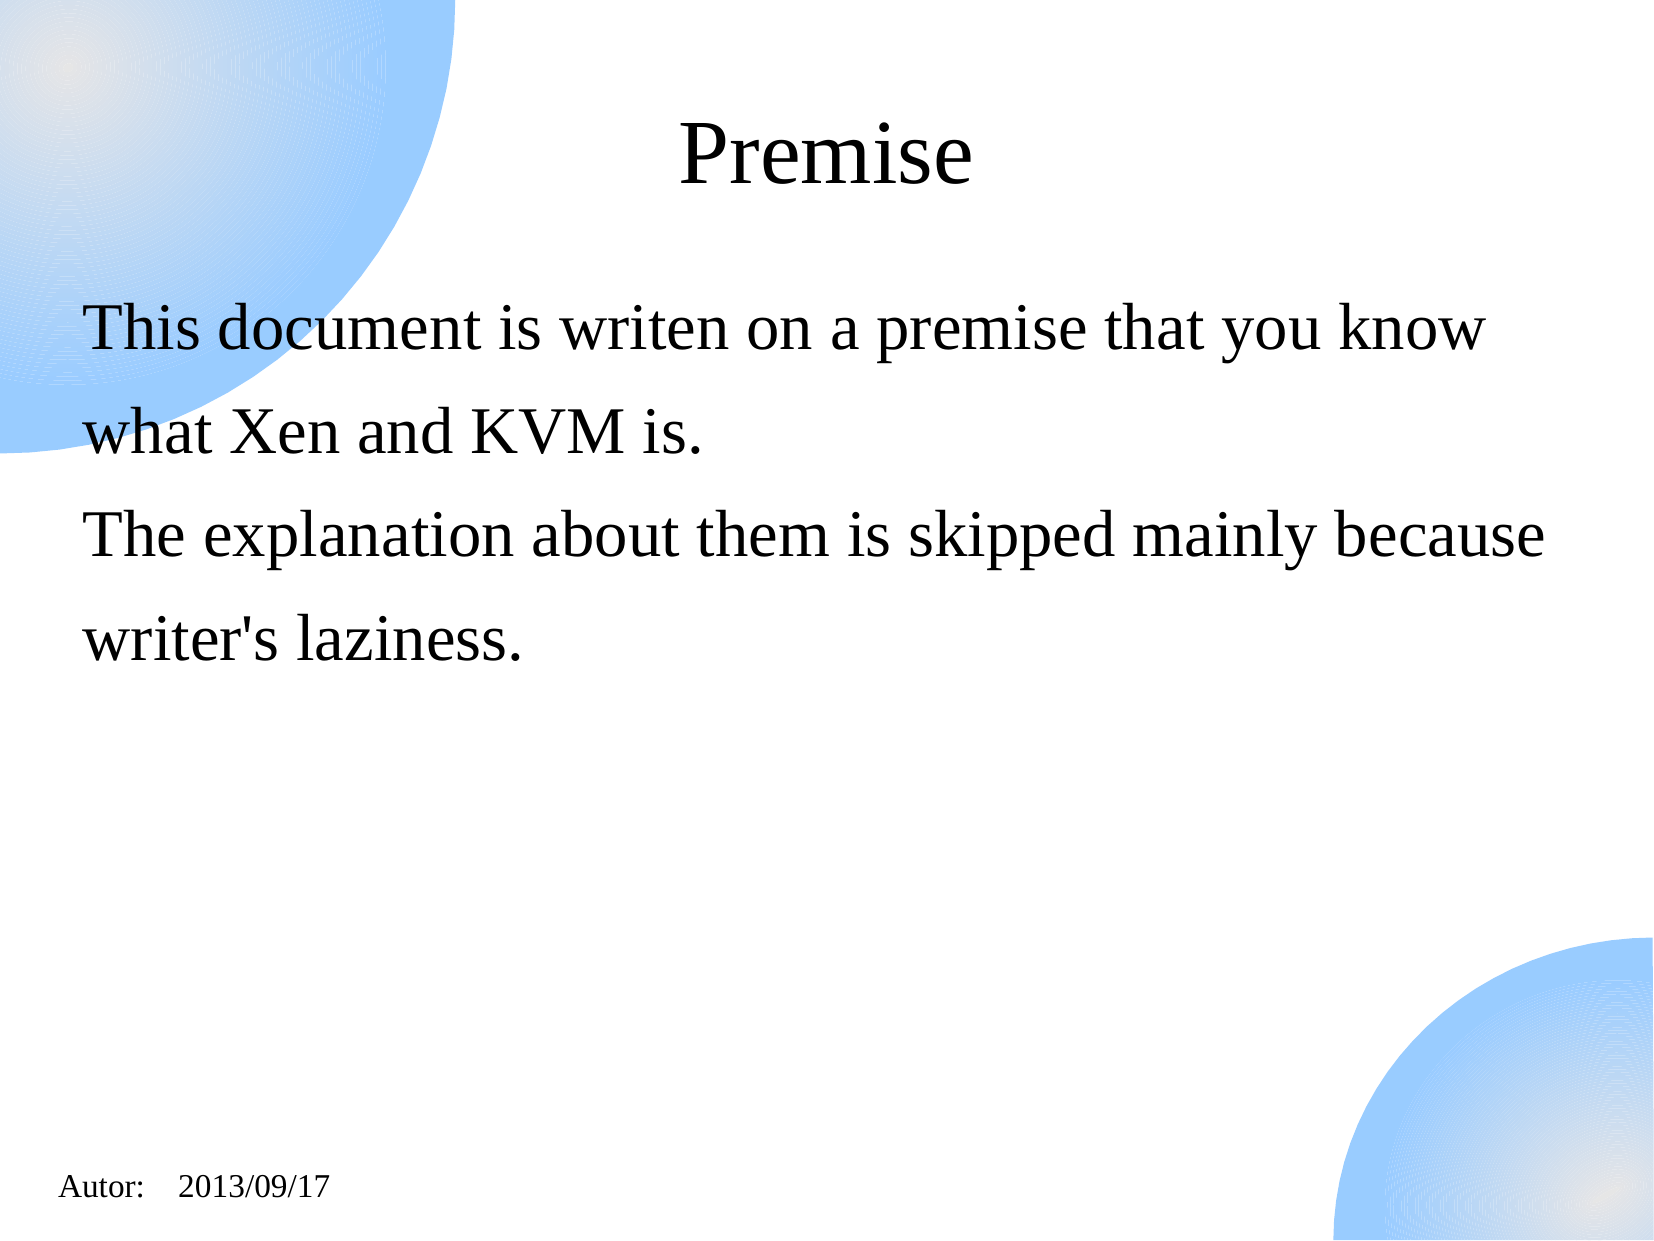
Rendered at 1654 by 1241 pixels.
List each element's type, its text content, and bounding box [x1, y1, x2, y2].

title Premise [82, 49, 1571, 257]
list This document is writen on a premise that you know what Xen and KVM is. The explanation about them is skipped mainly because writer's laziness. [82, 290, 1571, 1010]
